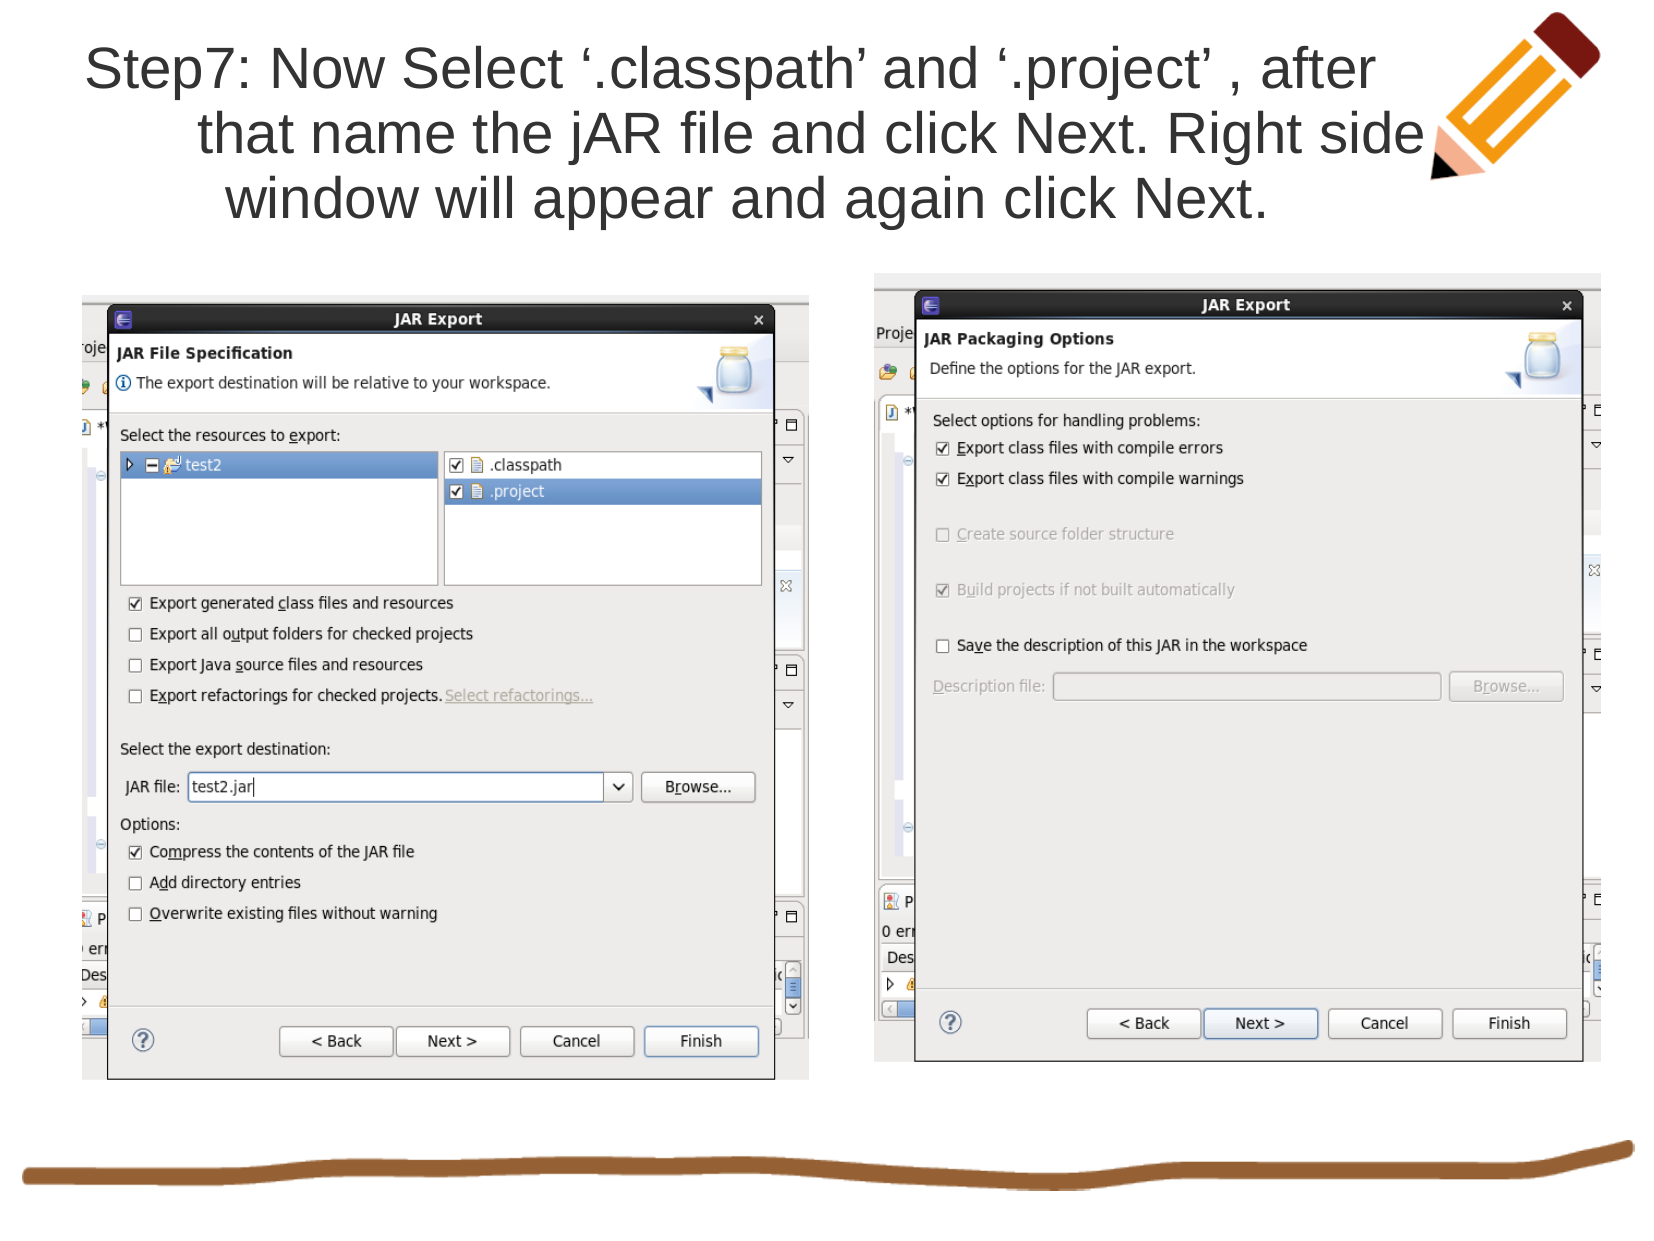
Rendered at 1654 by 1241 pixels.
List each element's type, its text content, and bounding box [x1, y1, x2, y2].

title Step7: Now Select ‘.classpath’ and ‘.project’ , after that name the jAR file and click Next. Right side window will appear and again click Next. [82, 35, 1430, 231]
picture [22, 1140, 1635, 1191]
picture [874, 273, 1601, 1063]
picture [82, 295, 809, 1081]
picture [1430, 12, 1601, 181]
